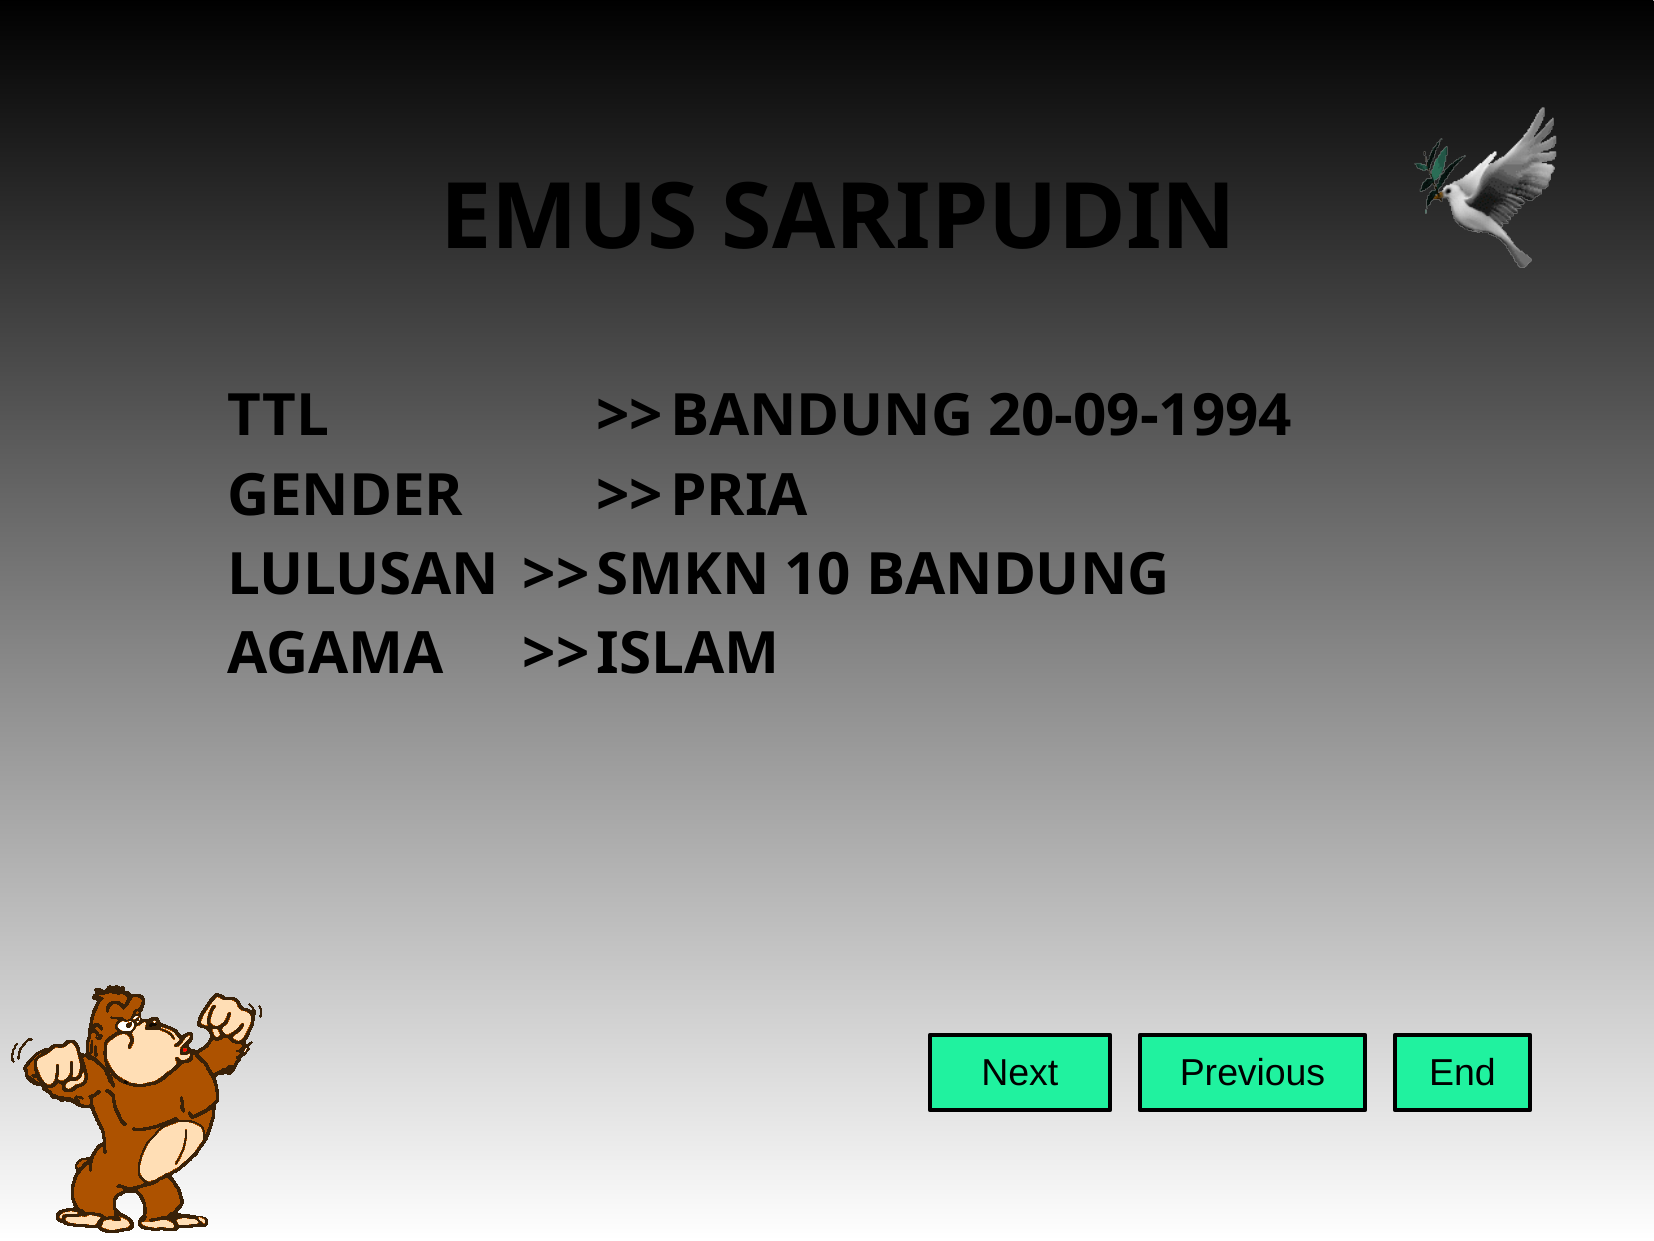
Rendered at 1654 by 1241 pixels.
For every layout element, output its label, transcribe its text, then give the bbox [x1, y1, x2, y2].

picture [1393, 100, 1595, 335]
text_box Previous [1140, 1035, 1366, 1111]
picture [7, 968, 267, 1239]
text_box Next [930, 1035, 1111, 1111]
text_box [82, 259, 1607, 898]
text_box End [1395, 1035, 1531, 1111]
text_box EMUS SARIPUDIN [177, 90, 1501, 335]
text_box TTL >> BANDUNG 20-09-1994 GENDER >> PRIA LULUSAN >> SMKN 10 BANDUNG AGAMA >> ISLAM [212, 366, 1465, 875]
